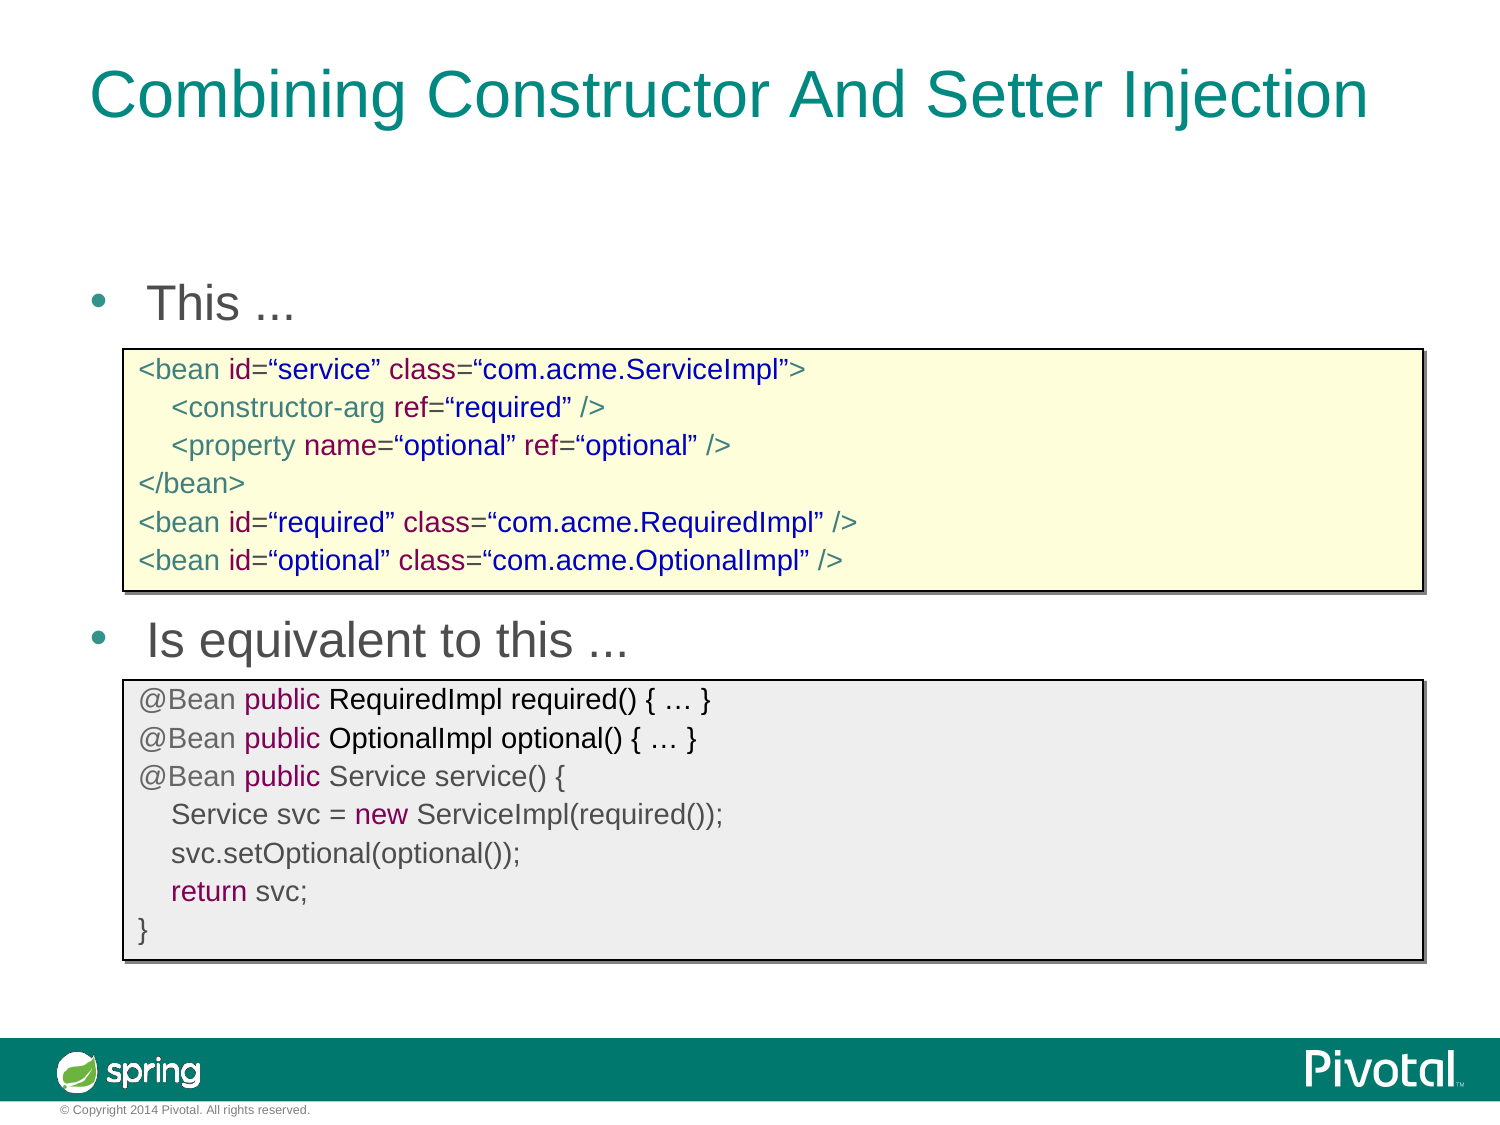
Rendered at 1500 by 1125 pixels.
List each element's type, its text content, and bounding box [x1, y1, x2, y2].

picture [1306, 1050, 1464, 1087]
title Combining Constructor And Setter Injection [75, 37, 1426, 225]
list This ... Is equivalent to this ... [75, 262, 1426, 1013]
picture [32, 1041, 210, 1103]
